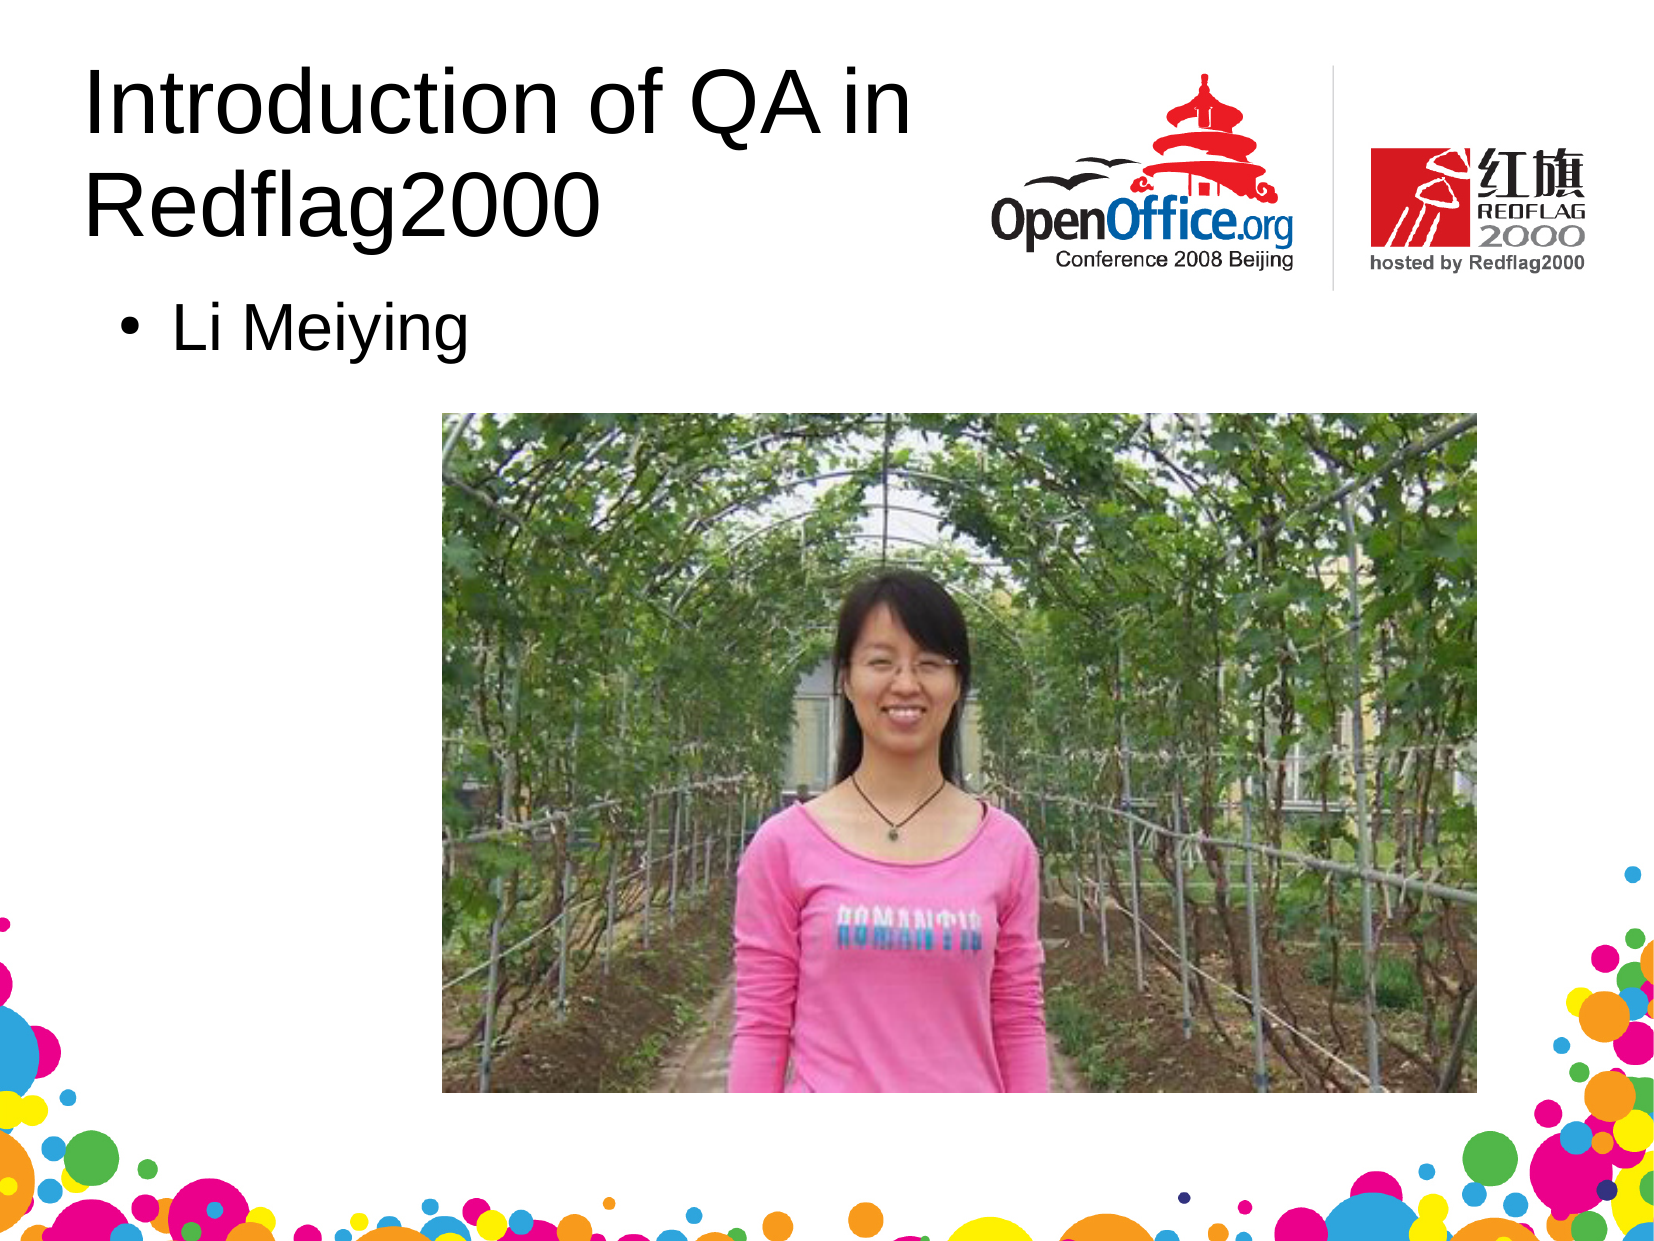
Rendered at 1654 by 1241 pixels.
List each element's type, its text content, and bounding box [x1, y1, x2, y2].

list Li Meiying [82, 290, 1571, 1094]
picture [0, 0, 1654, 1241]
title Introduction of QA in Redflag2000 [82, 50, 1276, 256]
